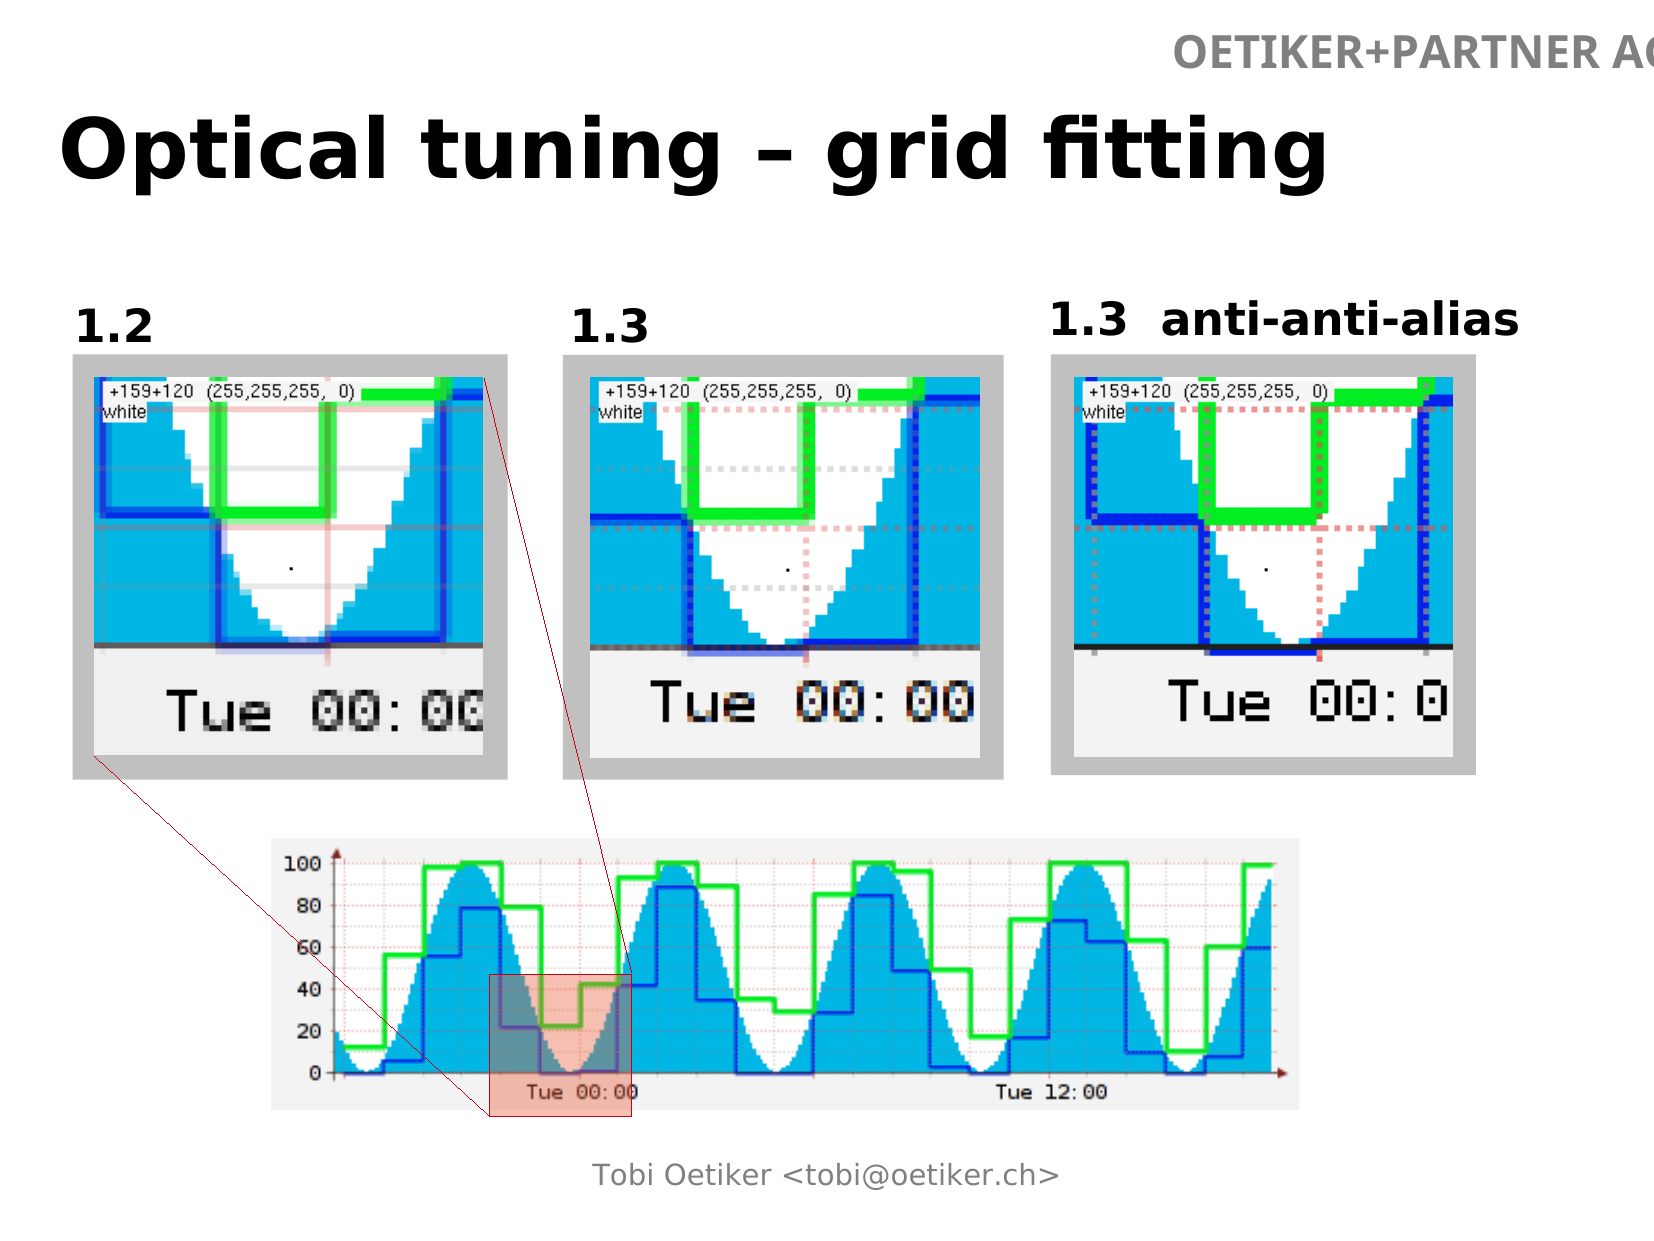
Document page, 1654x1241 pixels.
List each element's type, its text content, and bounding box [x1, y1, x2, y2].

picture [1074, 377, 1453, 757]
text_box 1.3 anti-anti-alias [1033, 285, 1537, 355]
text_box [1050, 355, 1476, 776]
text_box 1.3 [554, 292, 666, 361]
text_box [489, 974, 632, 1117]
picture [94, 377, 483, 755]
picture [271, 838, 1299, 1110]
title Optical tuning – grid fitting [59, 75, 1607, 225]
text_box [72, 354, 508, 780]
text_box [562, 354, 1004, 780]
picture [590, 377, 980, 758]
text_box 1.2 [58, 292, 170, 361]
